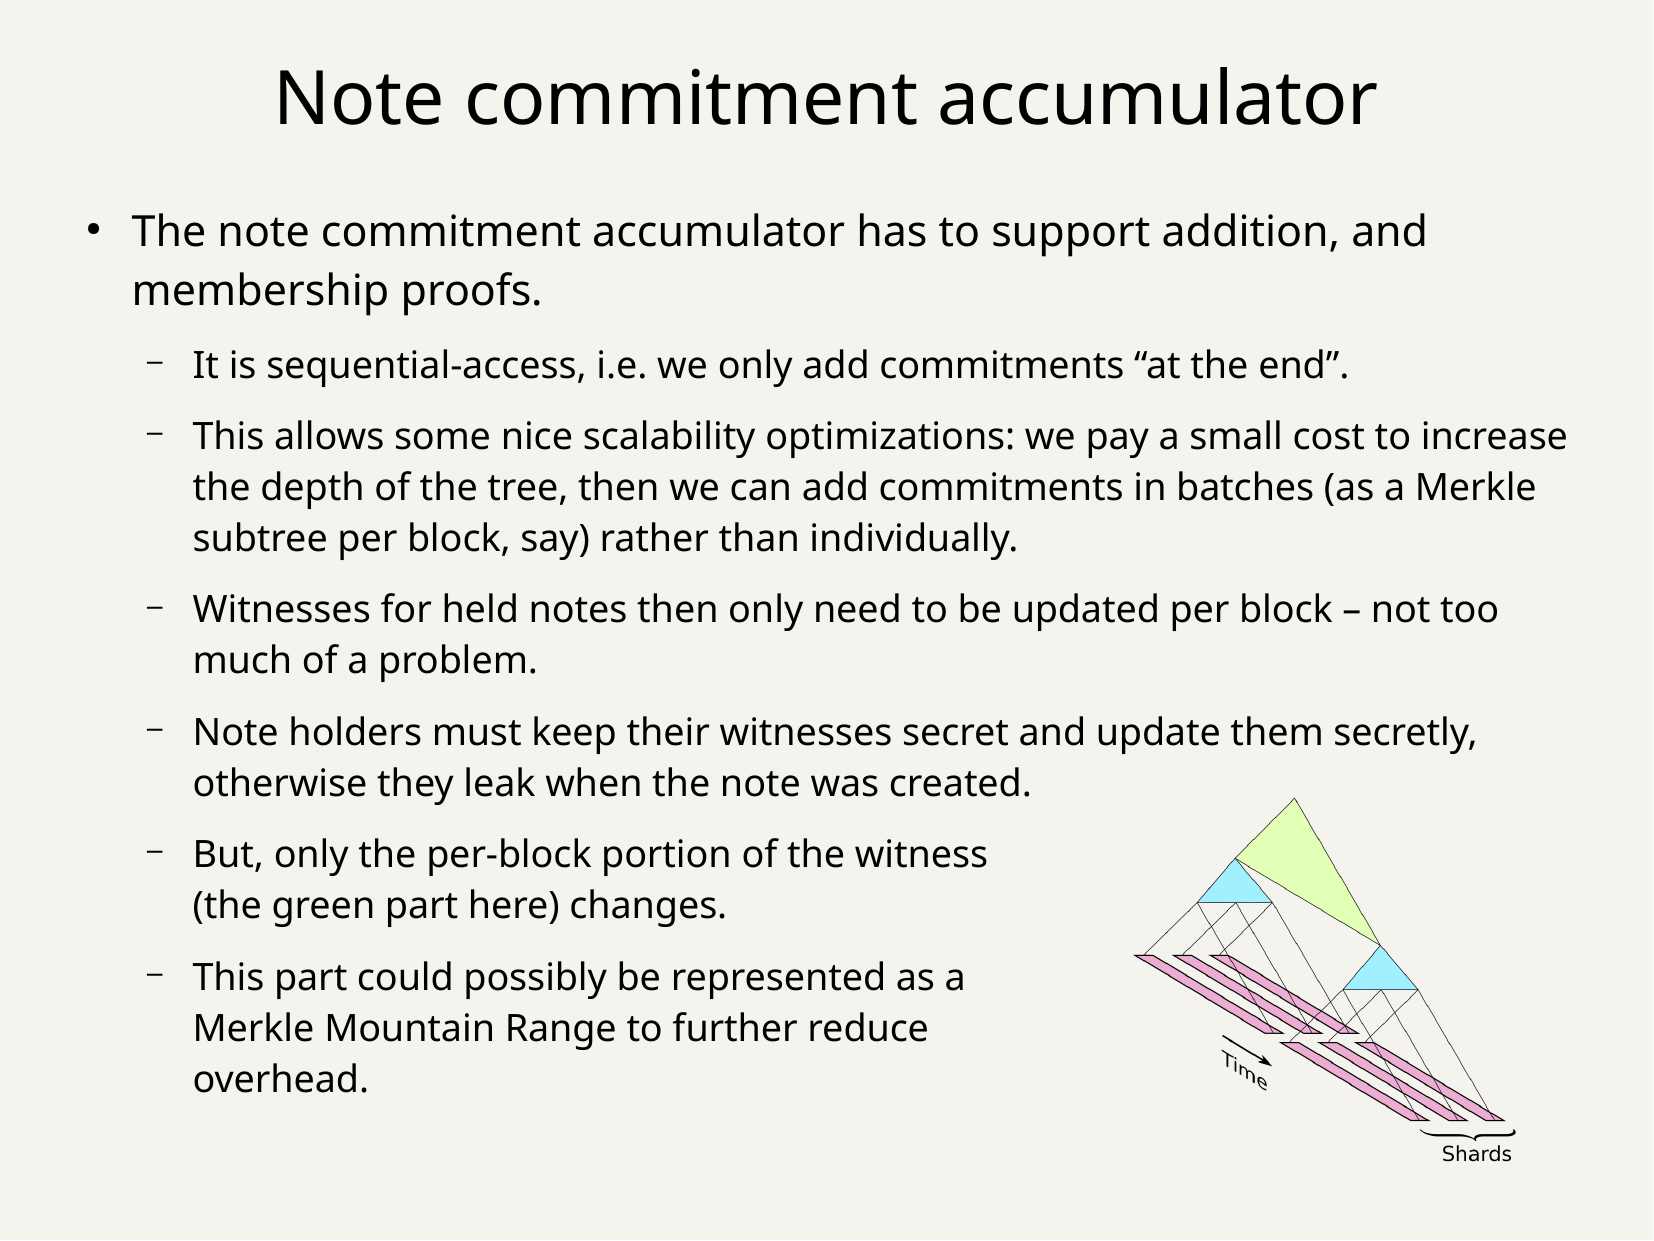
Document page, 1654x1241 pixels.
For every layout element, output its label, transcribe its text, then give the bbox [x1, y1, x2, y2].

list The note commitment accumulator has to support addition, and membership proofs. It is sequential-access, i.e. we only add commitments “at the end”. This allows some nice scalability optimizations: we pay a small cost to increase the depth of the tree, then we can add commitments in batches (as a Merkle subtree per block, say) rather than individually. Witnesses for held notes then only need to be updated per block – not too much of a problem. Note holders must keep their witnesses secret and update them secretly, otherwise they leak when the note was created. But, only the per-block portion of the witness (the green part here) changes. This part could possibly be represented as a Merkle Mountain Range to further reduce overhead. [70, 200, 1571, 1111]
picture [1101, 758, 1536, 1193]
title Note commitment accumulator [82, 25, 1571, 166]
